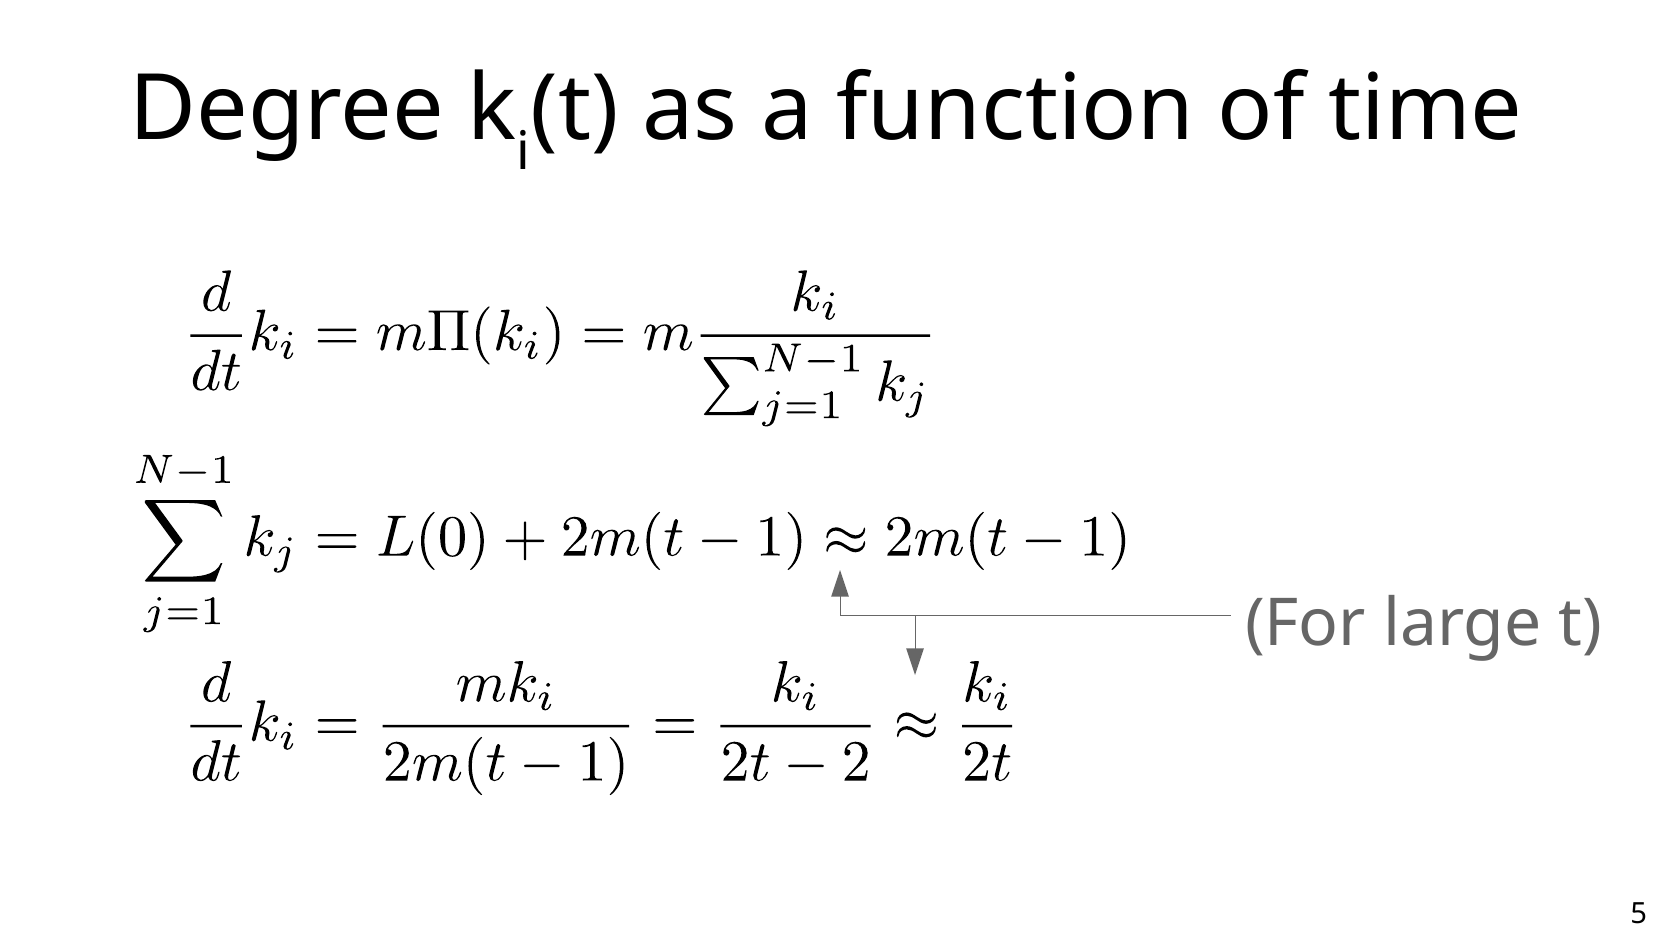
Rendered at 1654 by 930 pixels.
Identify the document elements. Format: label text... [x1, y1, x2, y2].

text_box [133, 270, 1131, 796]
title Degree ki(t) as a function of time [82, 1, 1571, 225]
list (For large t) [1245, 574, 1636, 665]
